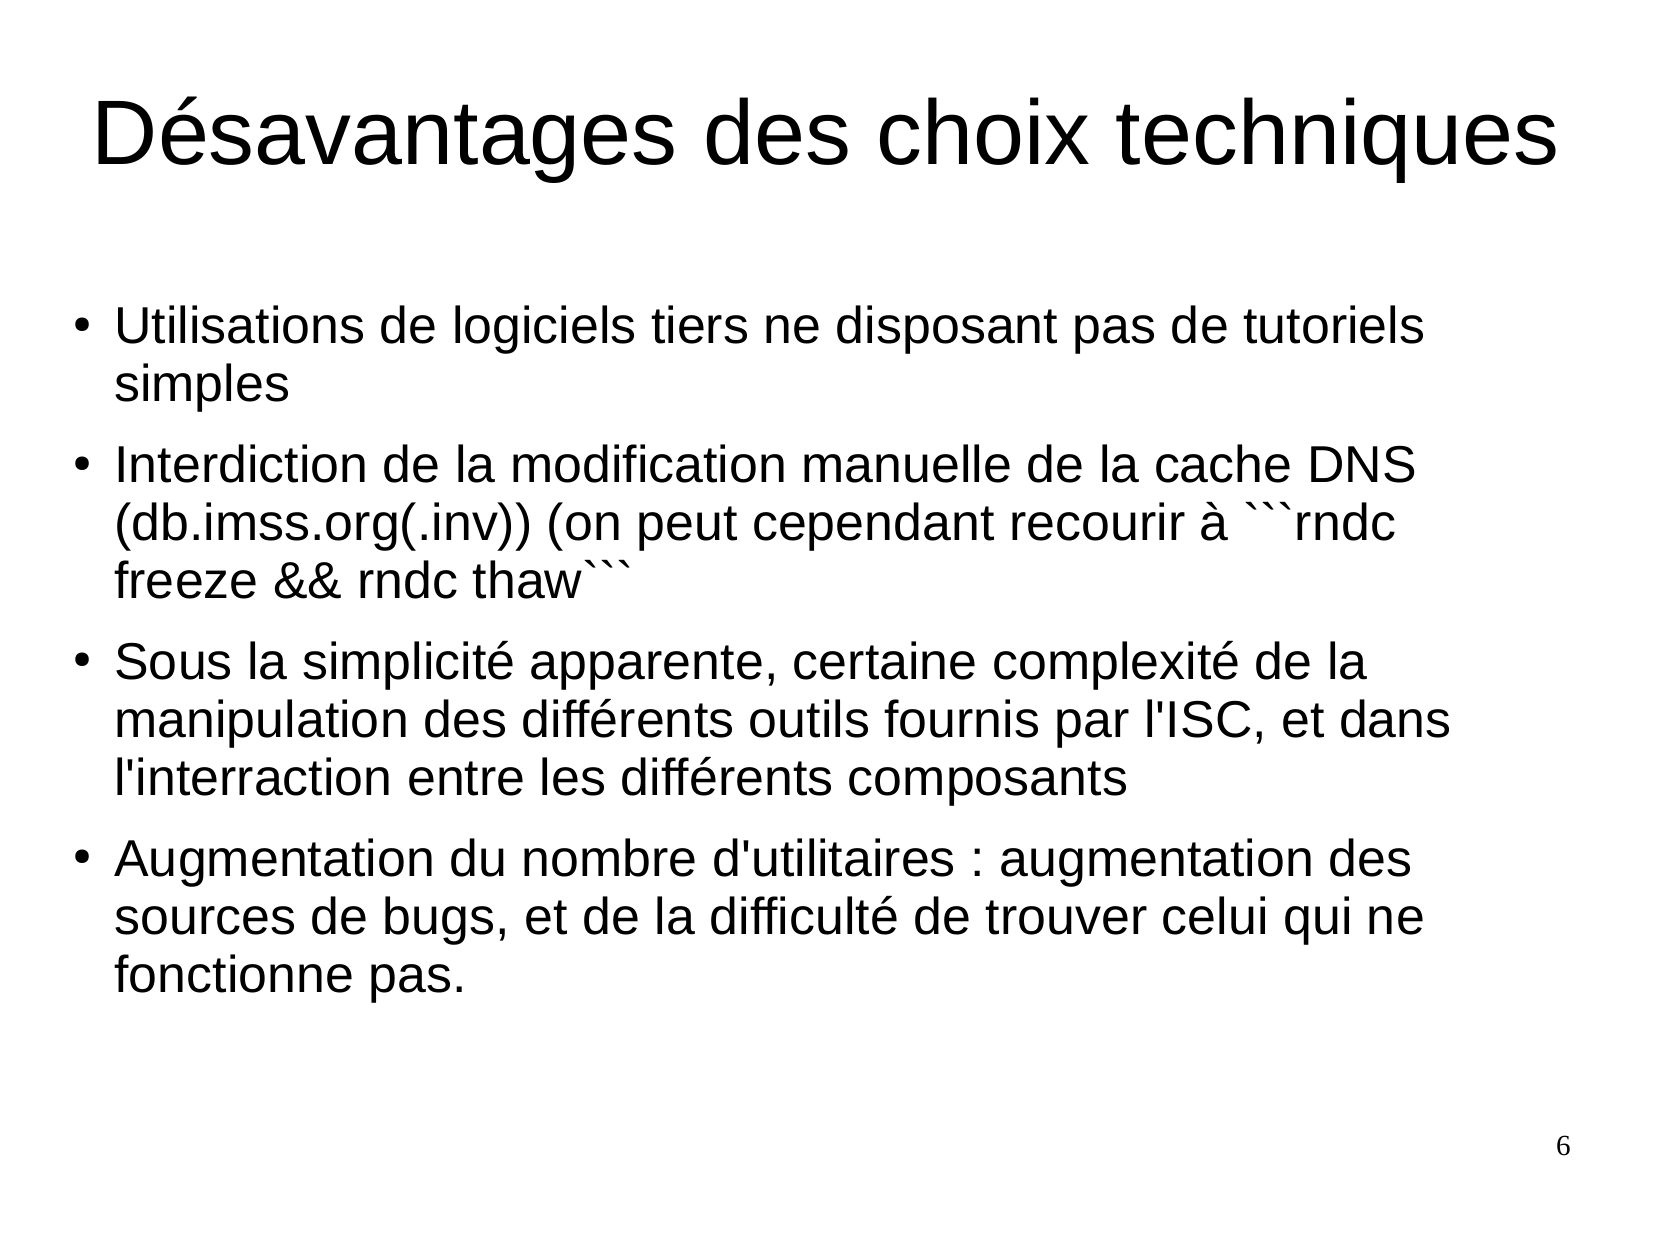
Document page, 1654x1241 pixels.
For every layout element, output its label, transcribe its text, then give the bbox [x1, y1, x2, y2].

title Désavantages des choix techniques [82, 29, 1571, 237]
list Utilisations de logiciels tiers ne disposant pas de tutoriels simples Interdiction de la modification manuelle de la cache DNS (db.imss.org(.inv)) (on peut cependant recourir à ```rndc freeze && rndc thaw``` Sous la simplicité apparente, certaine complexité de la manipulation des différents outils fournis par l'ISC, et dans l'interraction entre les différents composants Augmentation du nombre d'utilitaires : augmentation des sources de bugs, et de la difficulté de trouver celui qui ne fonctionne pas. [59, 296, 1548, 1016]
